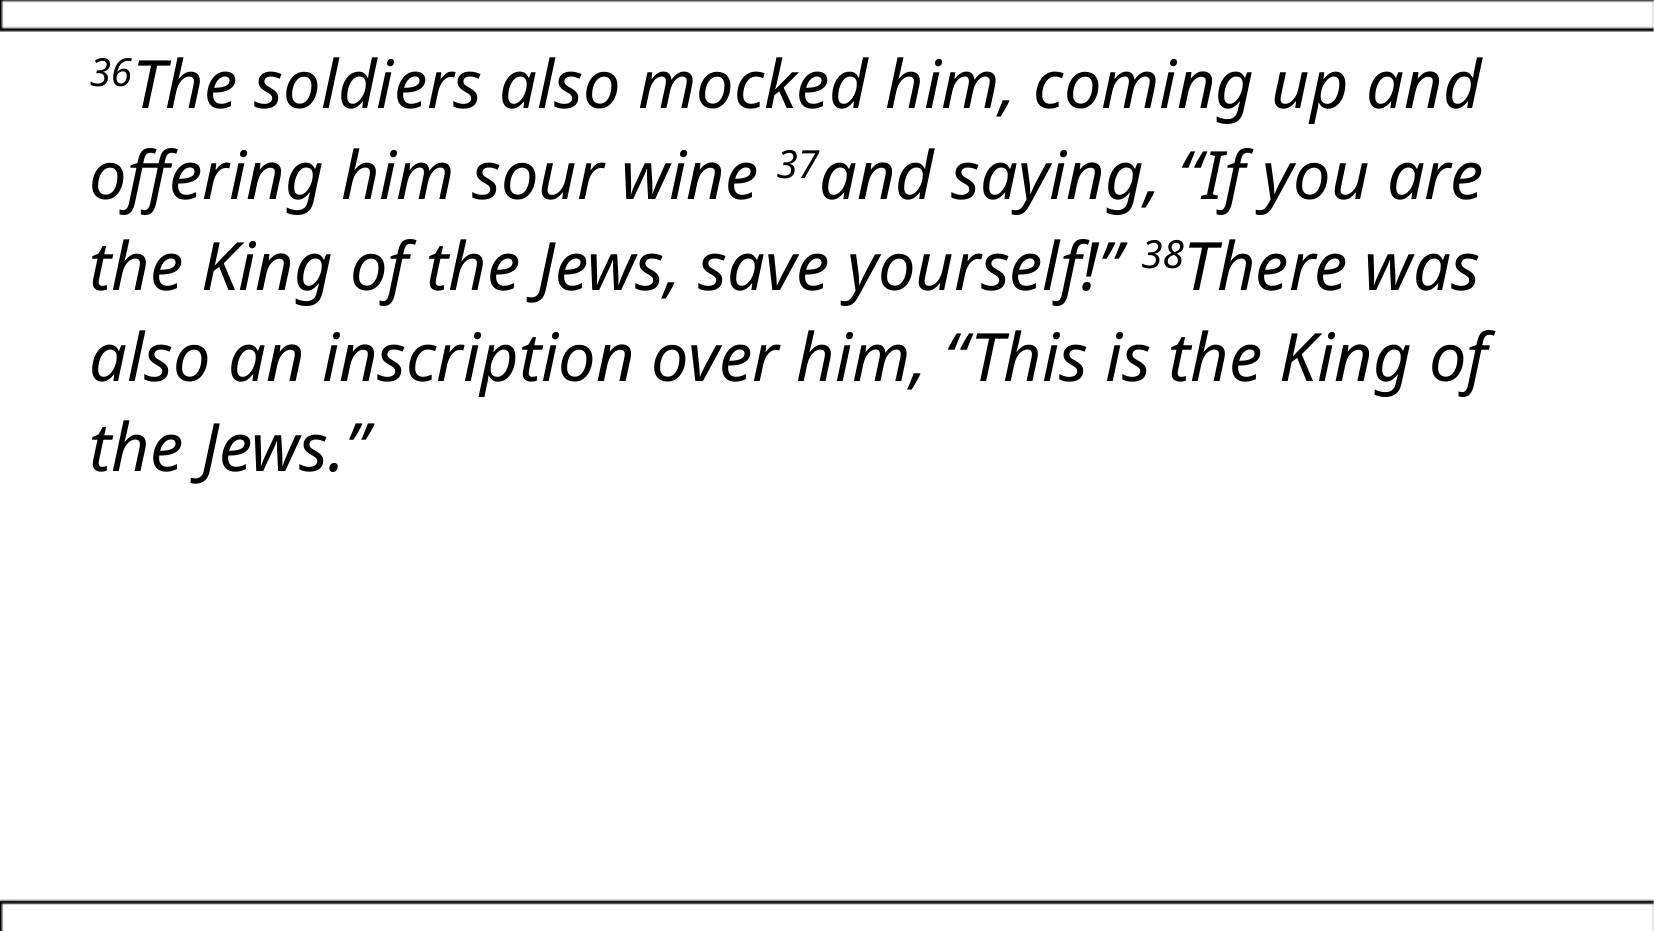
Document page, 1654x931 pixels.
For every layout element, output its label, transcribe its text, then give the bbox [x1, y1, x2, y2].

picture [0, 0, 1654, 931]
text_box 36The soldiers also mocked him, coming up and offering him sour wine 37and saying, “If you are the King of the Jews, save yourself!” 38There was also an inscription over him, “This is the King of the Jews.” [75, 30, 1561, 496]
